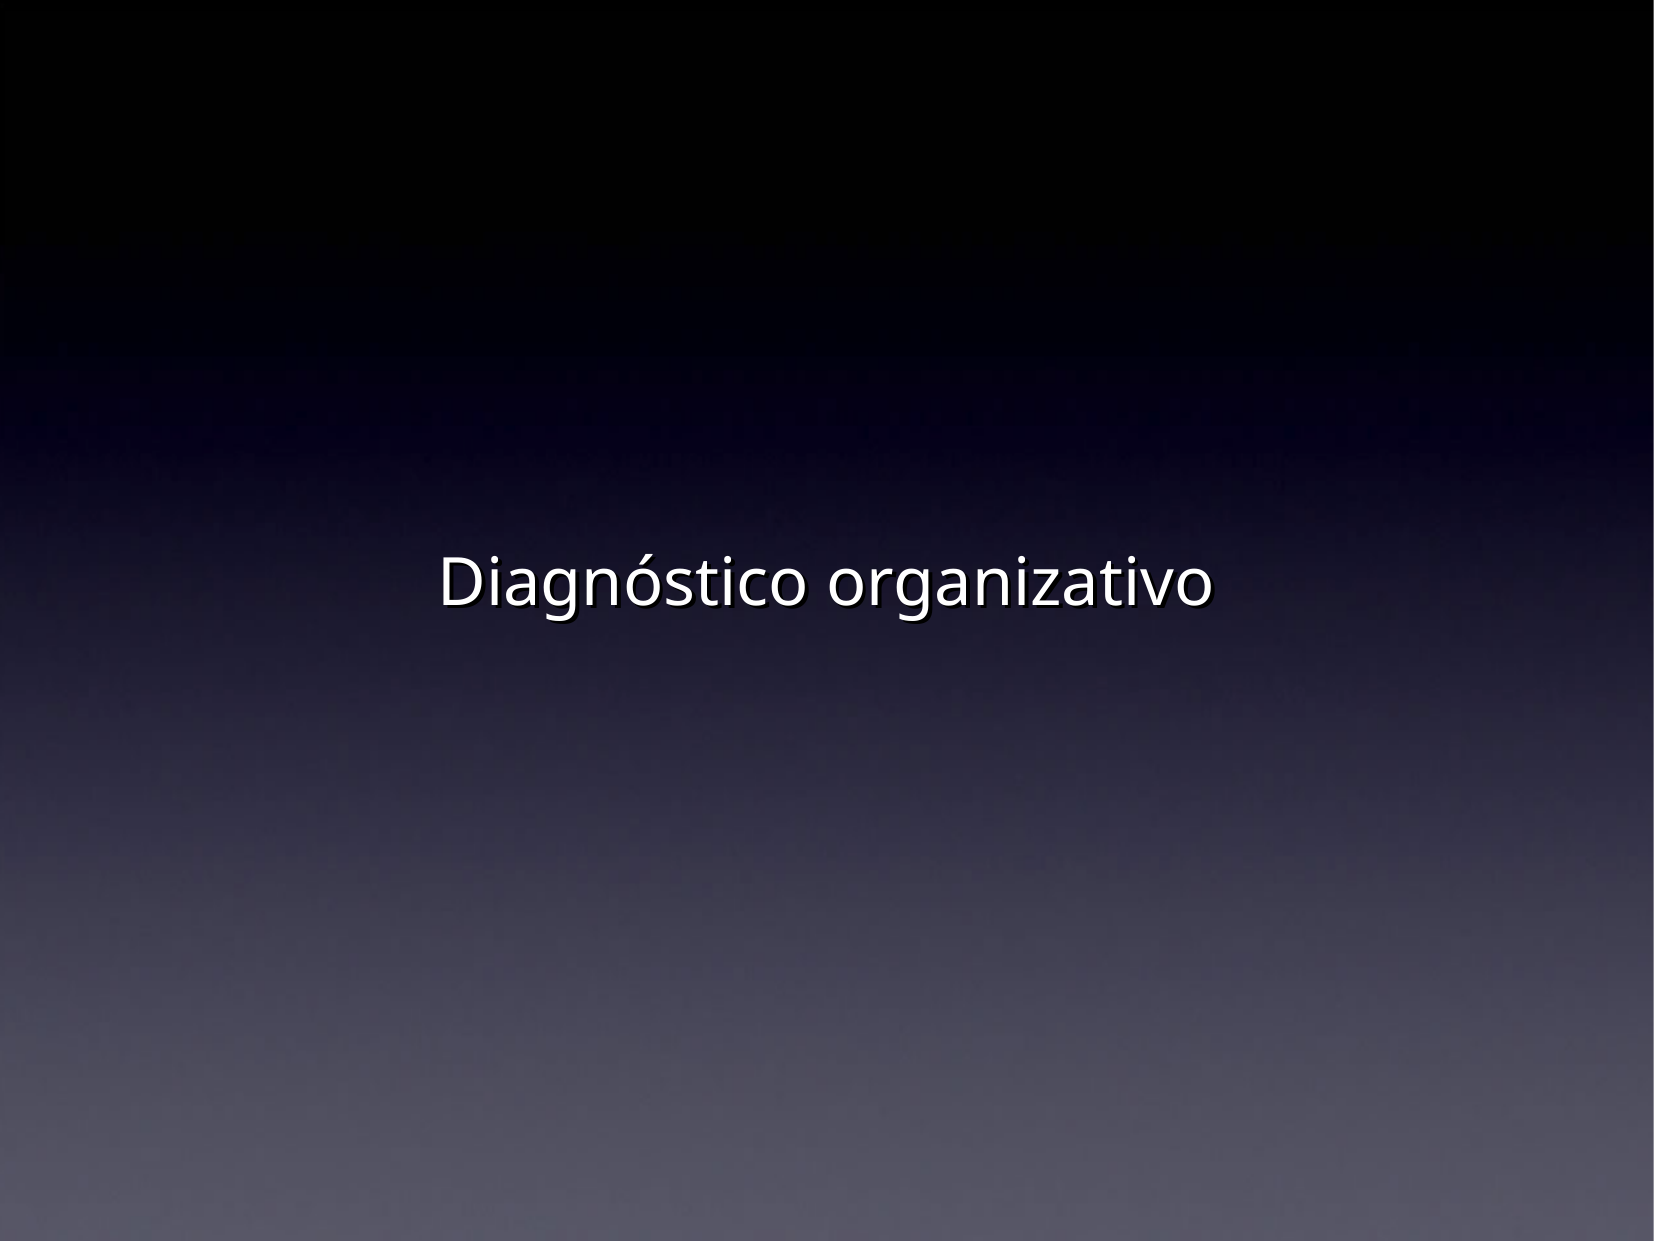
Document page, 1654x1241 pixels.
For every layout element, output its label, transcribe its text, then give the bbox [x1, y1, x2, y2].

picture [0, 0, 1654, 1241]
subtitle Diagnóstico organizativo [82, 49, 1571, 1109]
